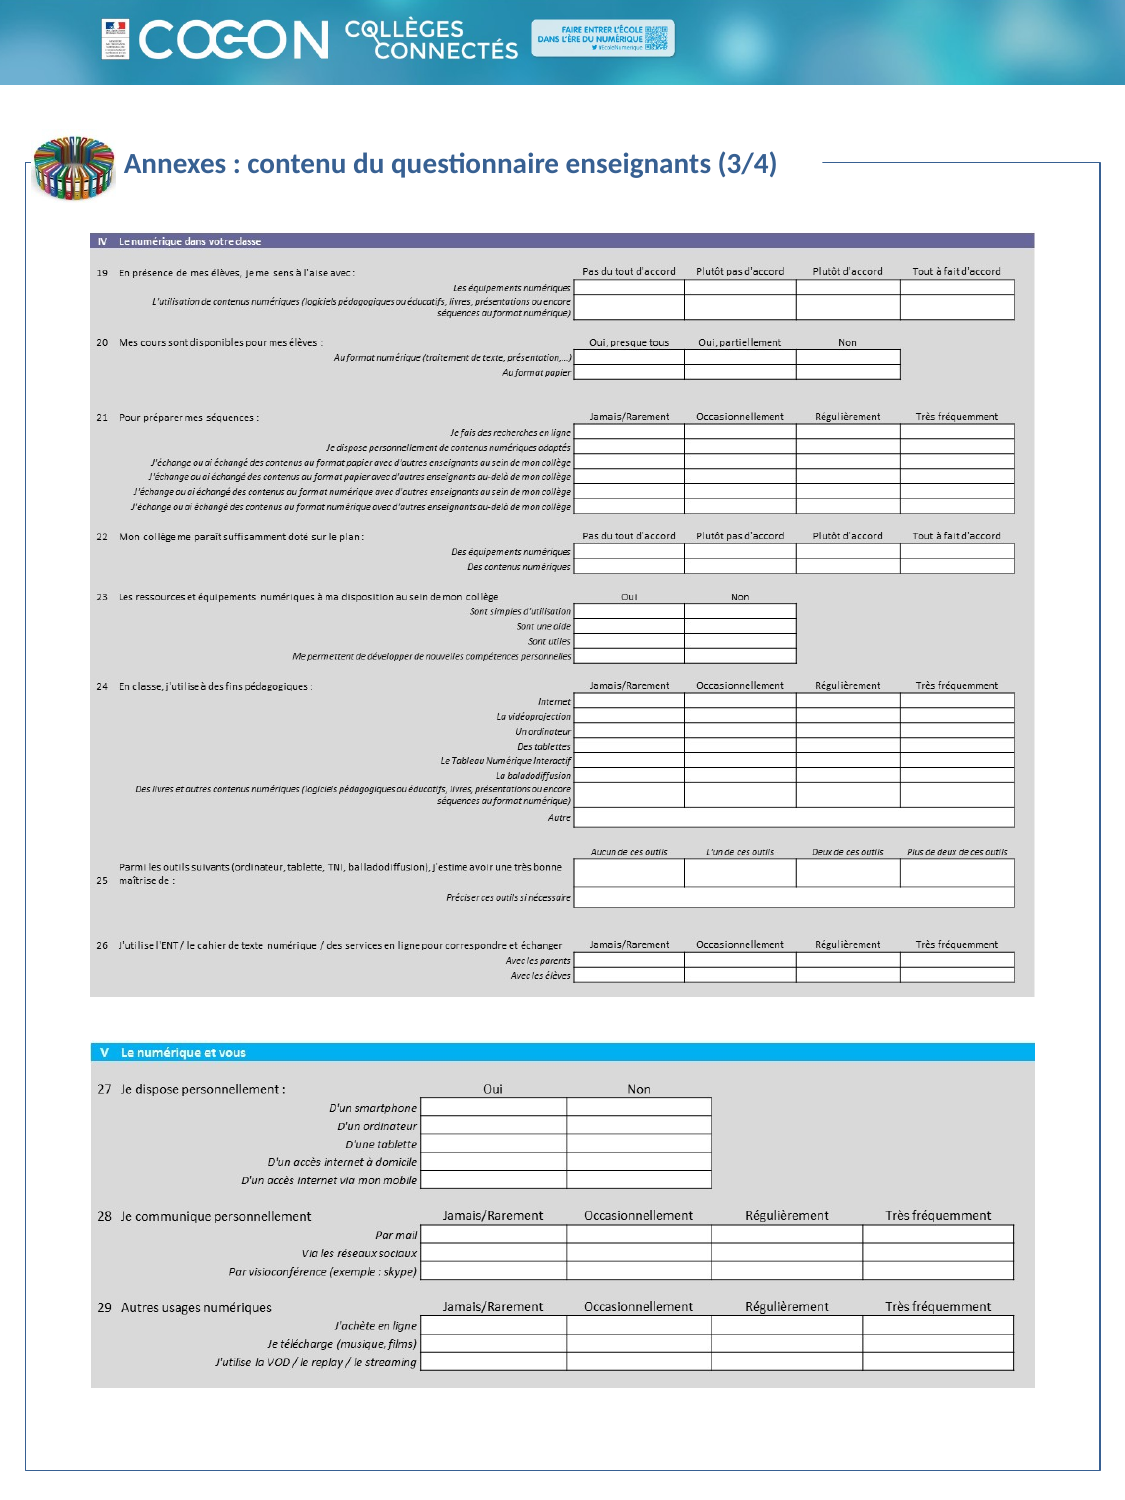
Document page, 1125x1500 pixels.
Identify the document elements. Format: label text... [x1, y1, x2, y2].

picture [90, 230, 1035, 997]
picture [122, 1049, 133, 1057]
picture [219, 1050, 246, 1057]
picture [90, 1040, 1035, 1388]
picture [31, 129, 116, 203]
text_box [25, 162, 1101, 1471]
picture [205, 1049, 215, 1057]
picture [101, 1048, 108, 1056]
picture [0, 0, 1125, 85]
text_box Annexes : contenu du questionnaire enseignants (3/4) [34, 120, 823, 204]
